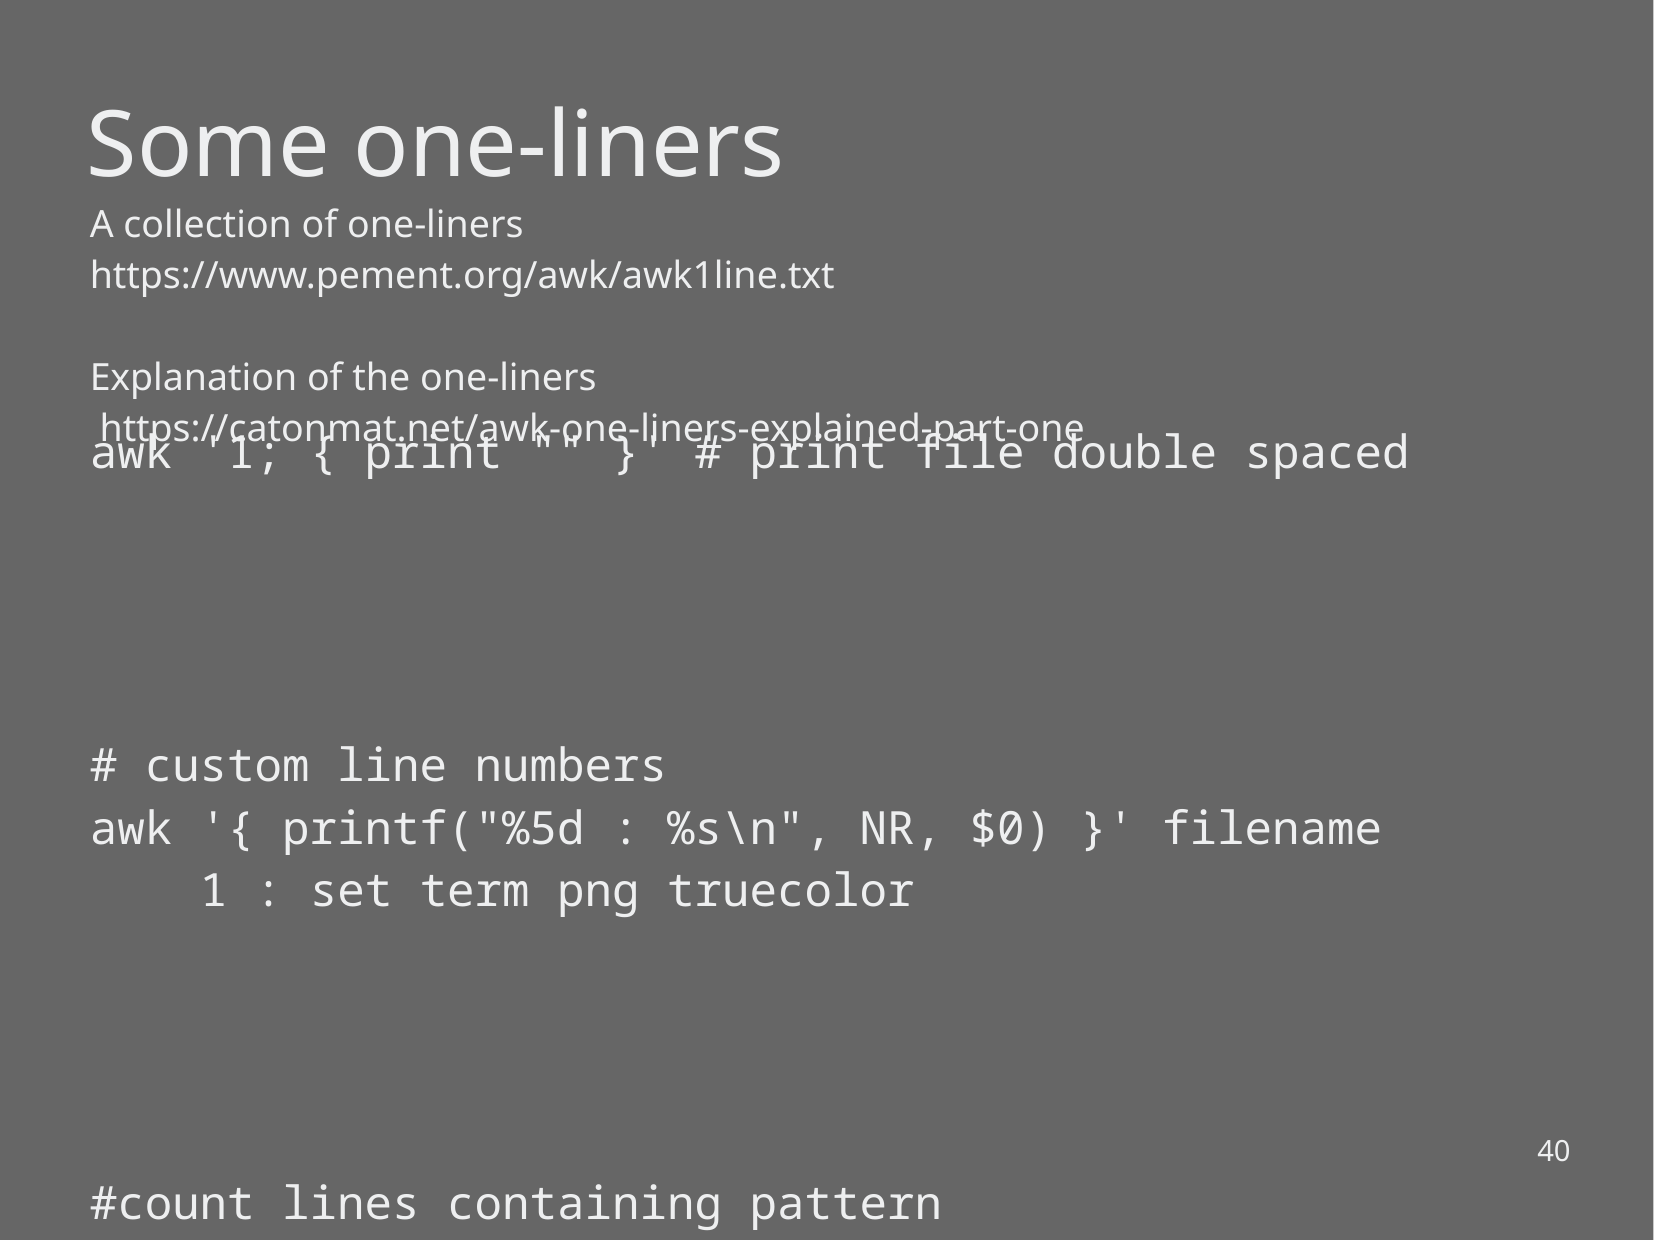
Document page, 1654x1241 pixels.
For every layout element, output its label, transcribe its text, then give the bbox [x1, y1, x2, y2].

title Some one-liners [86, 37, 1576, 245]
text_box A collection of one-liners https://www.pement.org/awk/awk1line.txt Explanation of the one-liners https://catonmat.net/awk-one-liners-explained-part-one [75, 190, 1238, 393]
text_box awk '1; { print "" }' # print file double spaced # custom line numbers awk '{ printf("%5d : %s\n", NR, $0) }' filename 1 : set term png truecolor #count lines containing pattern awk '/if/ { n++ }; END { print n+0 }' shopPlot.awk [75, 412, 1613, 1206]
